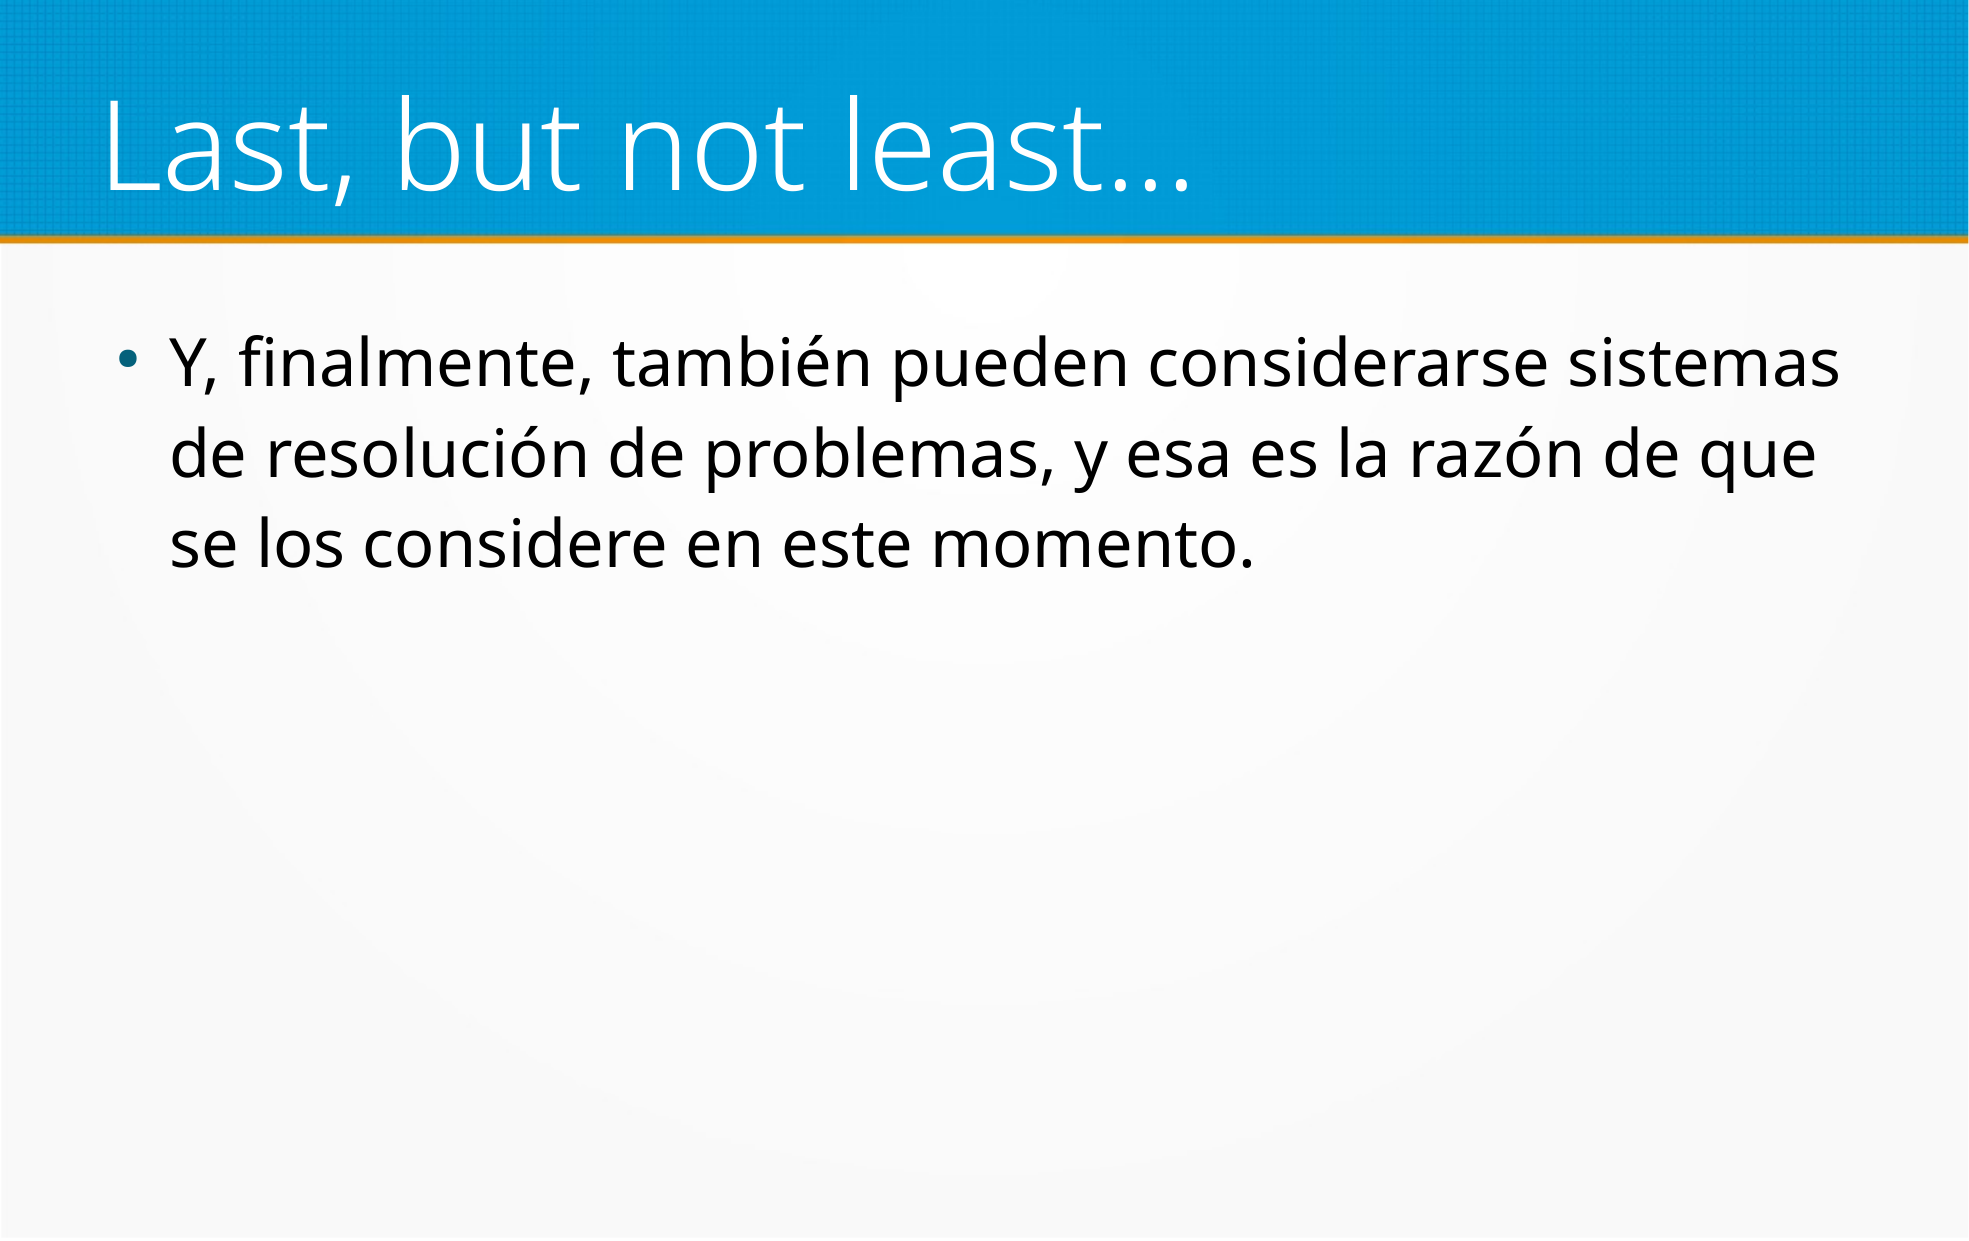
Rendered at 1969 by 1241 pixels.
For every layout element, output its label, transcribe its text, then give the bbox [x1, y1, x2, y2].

list Y, finalmente, también pueden considerarse sistemas de resolución de problemas, y esa es la razón de que se los considere en este momento. [98, 315, 1861, 1081]
title Last, but not least... [98, 19, 1870, 227]
picture [0, 233, 1969, 1241]
